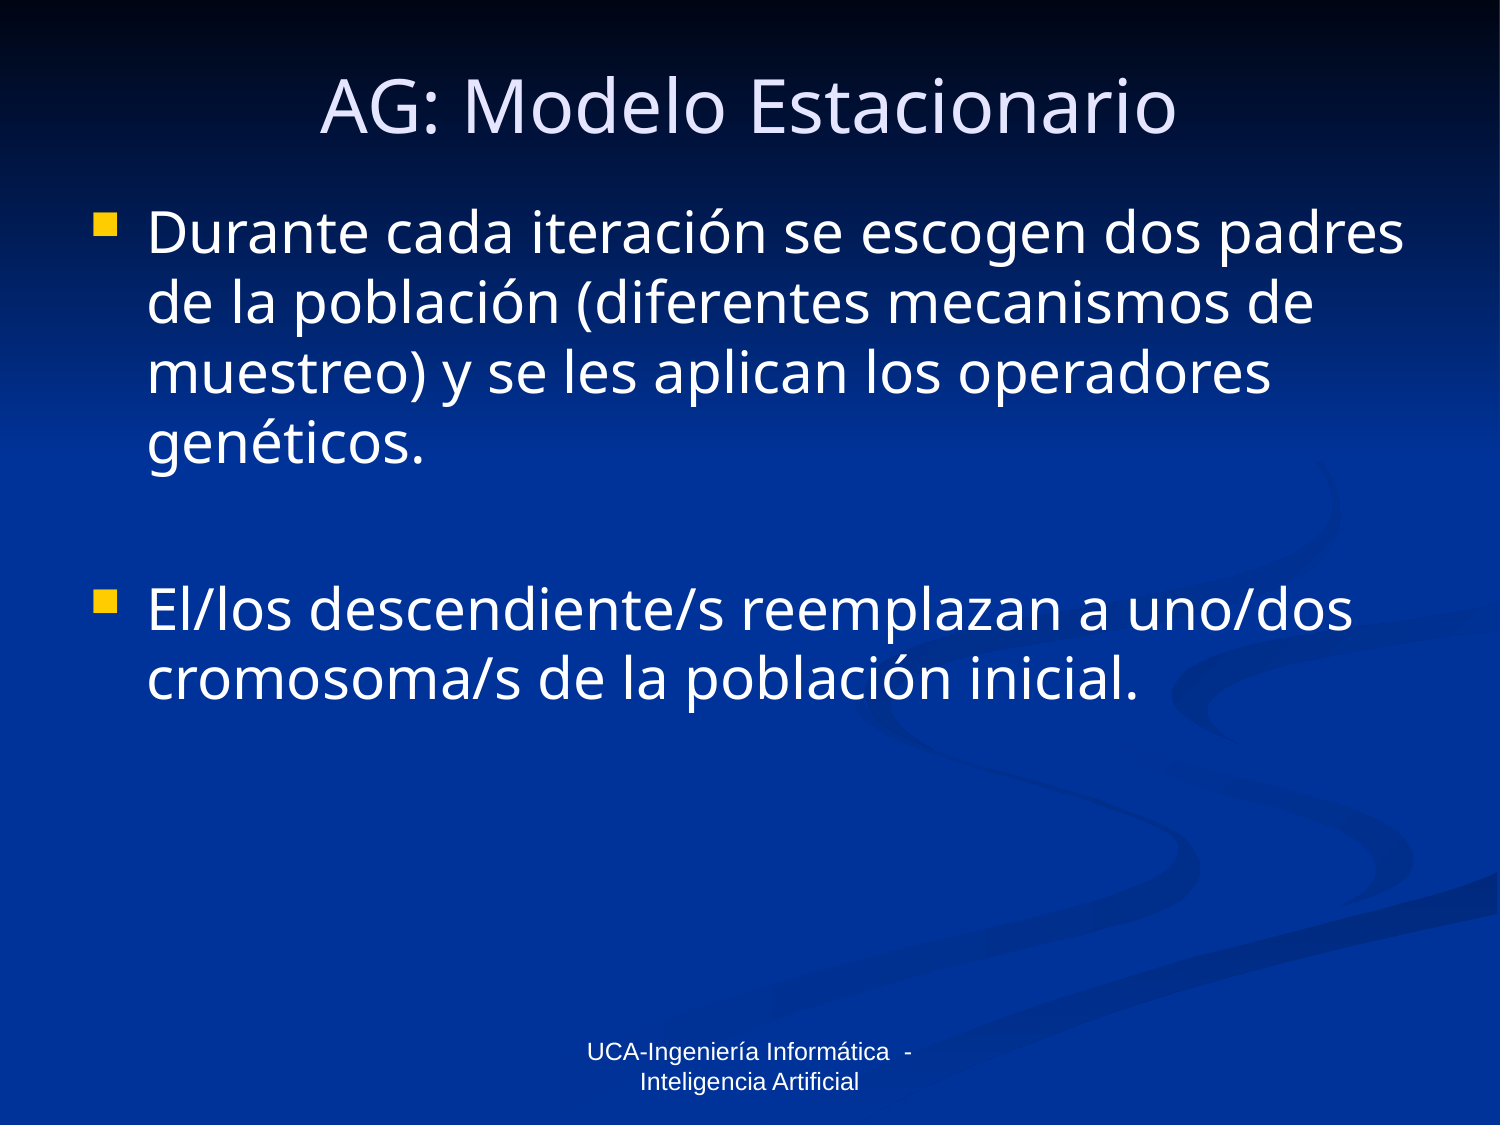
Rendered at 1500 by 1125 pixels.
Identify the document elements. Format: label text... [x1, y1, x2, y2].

footer UCA-Ingeniería Informática - Inteligencia Artificial [512, 1025, 988, 1104]
title AG: Modelo Estacionario [75, 45, 1425, 163]
list Durante cada iteración se escogen dos padres de la población (diferentes mecanismos de muestreo) y se les aplican los operadores genéticos. El/los descendiente/s reemplazan a uno/dos cromosoma/s de la población inicial. [75, 187, 1425, 1005]
